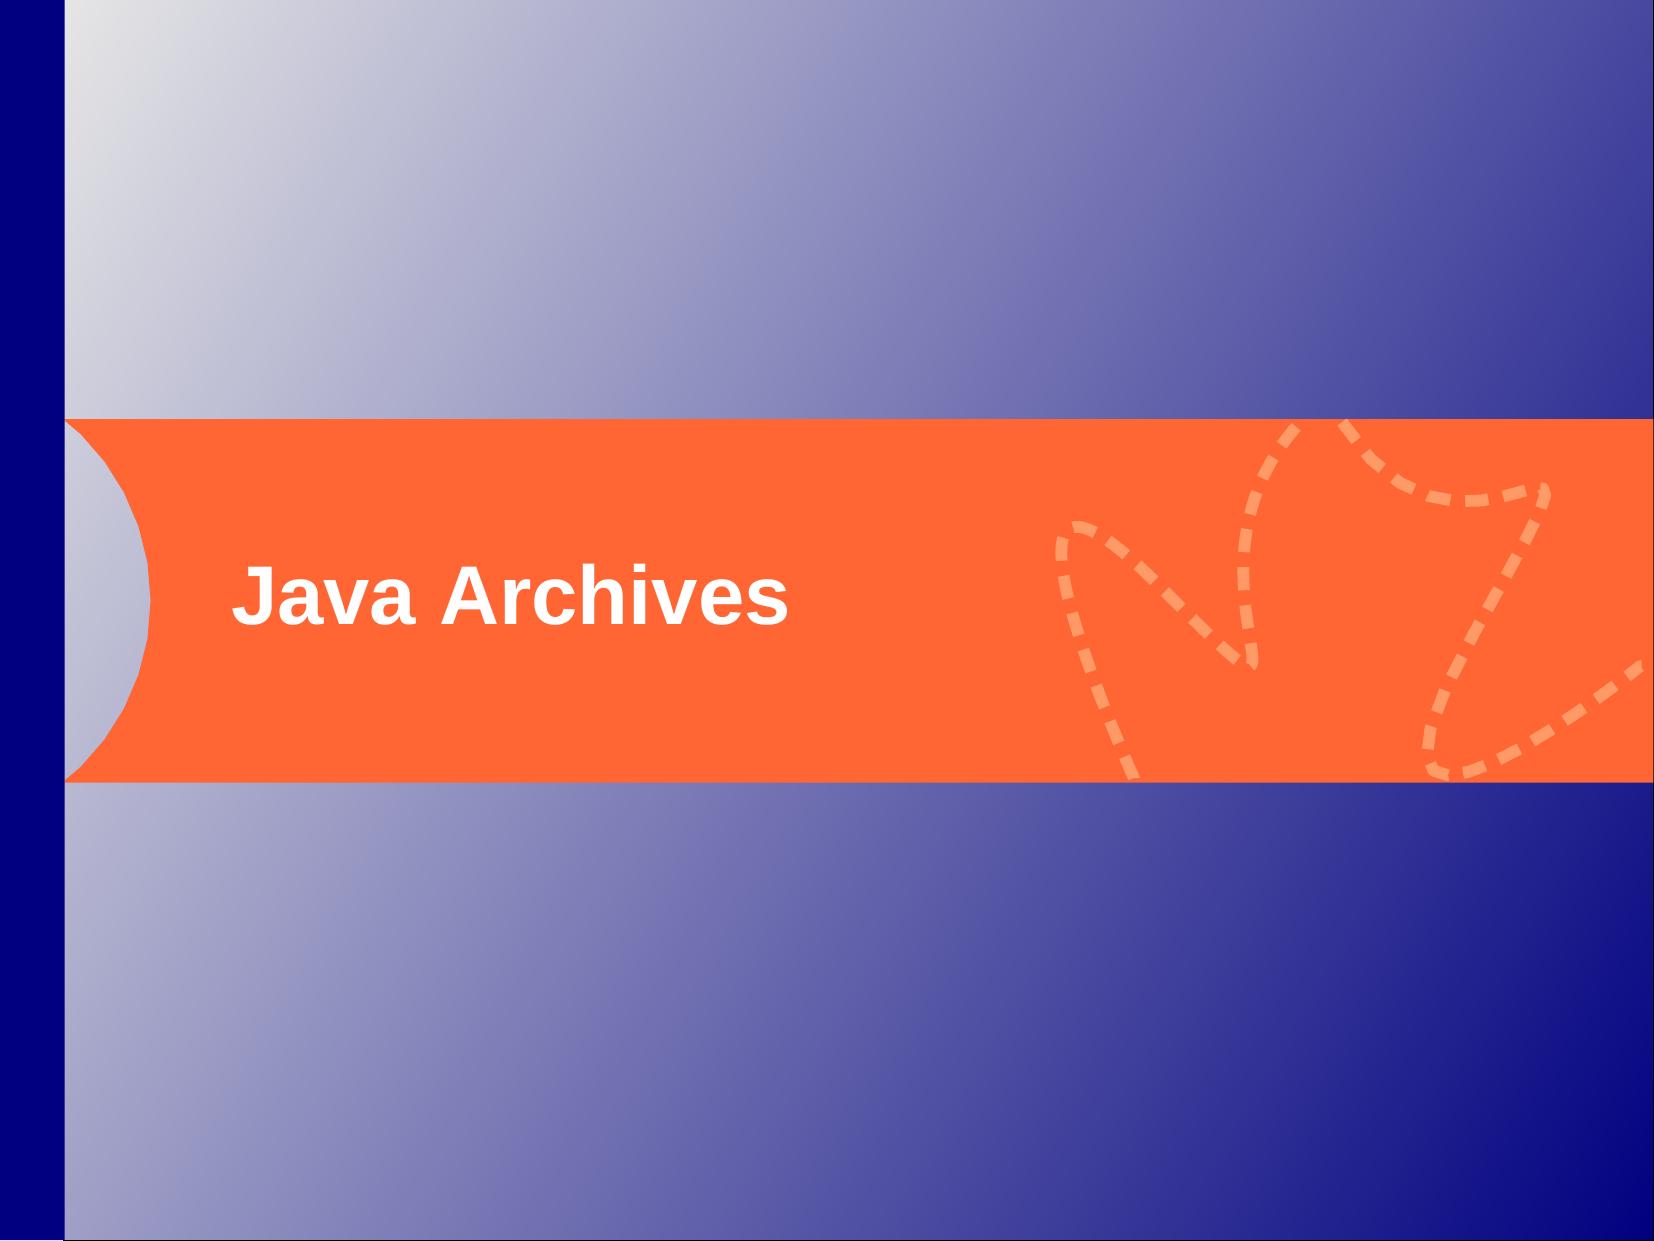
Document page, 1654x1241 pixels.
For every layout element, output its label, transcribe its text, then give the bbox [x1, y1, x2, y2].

title Java Archives [231, 497, 1127, 704]
